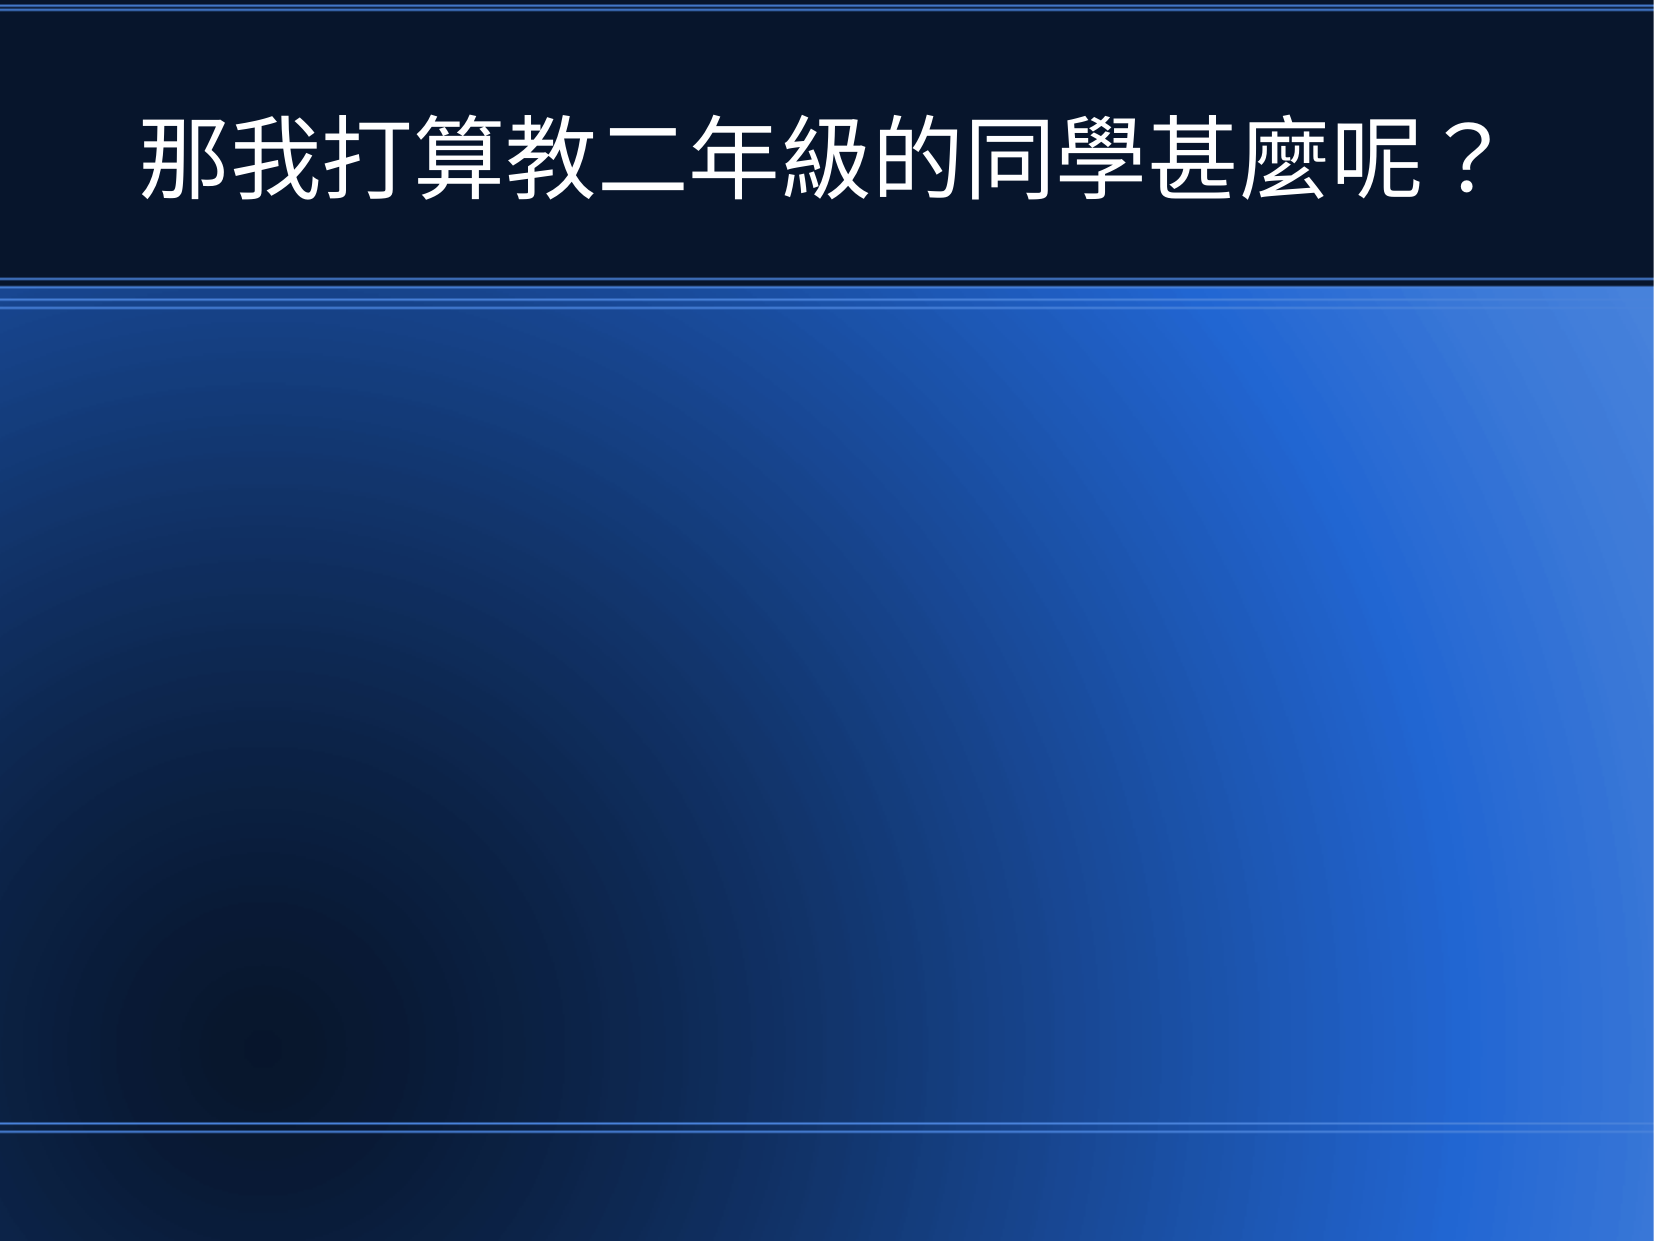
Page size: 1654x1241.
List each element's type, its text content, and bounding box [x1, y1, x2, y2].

title 那我打算教二年級的同學甚麼呢？ [82, 49, 1571, 257]
picture [0, 0, 1654, 1241]
